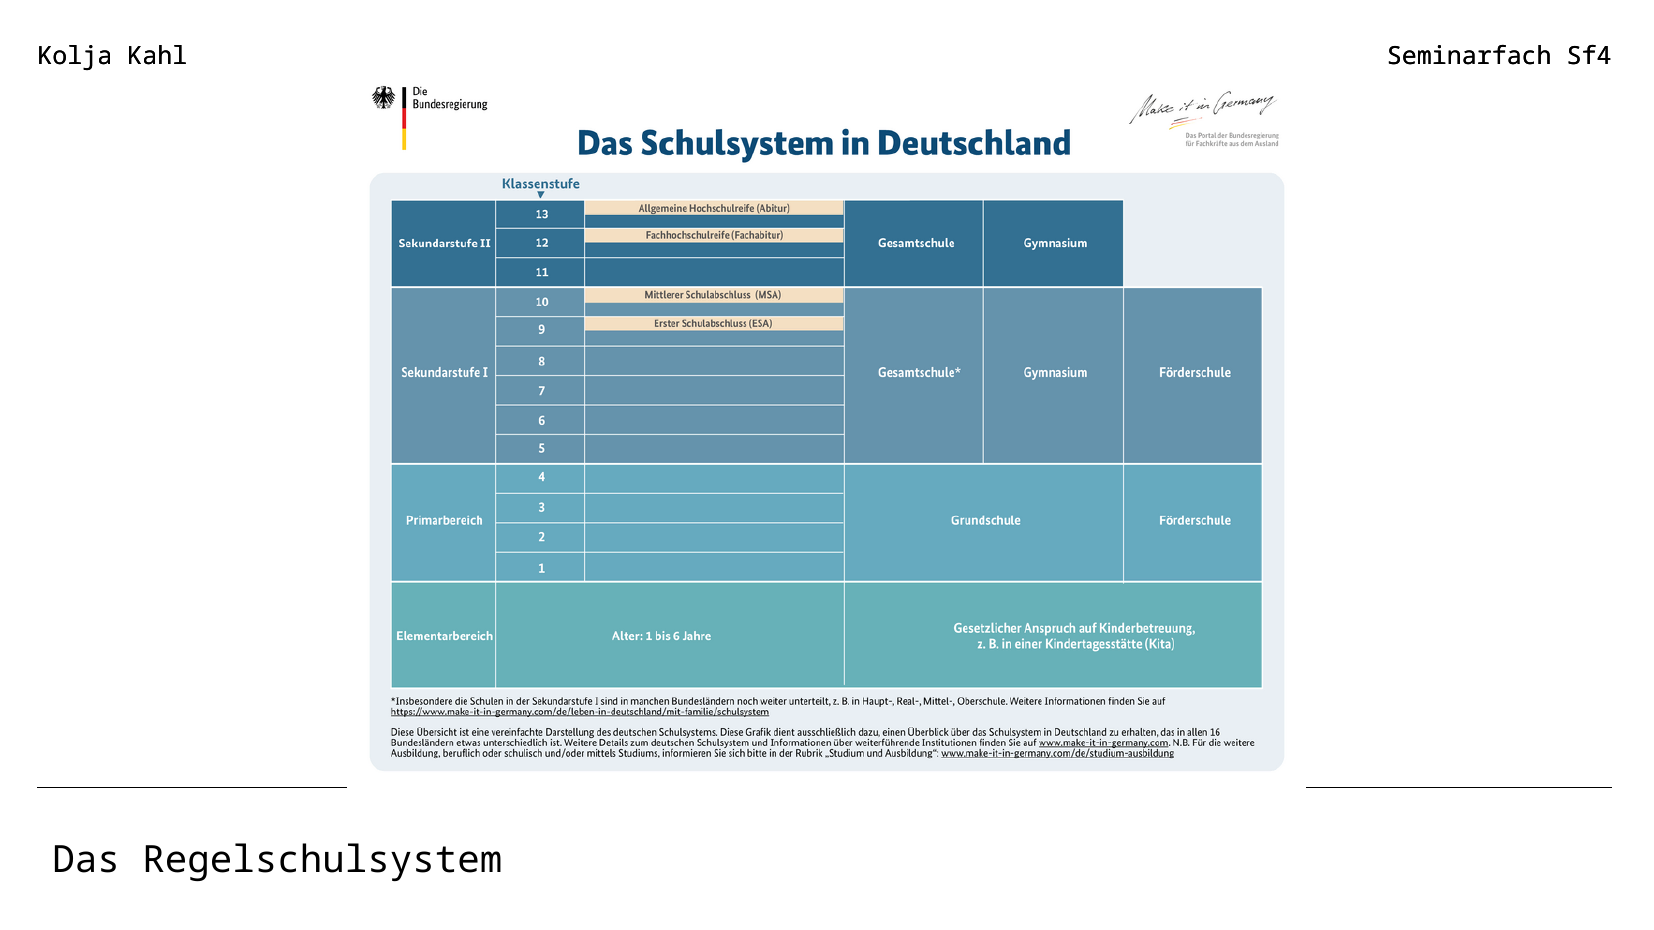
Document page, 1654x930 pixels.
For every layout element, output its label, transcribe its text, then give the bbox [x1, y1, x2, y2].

title Seminarfach Sf4 [1312, 37, 1612, 76]
title Kolja Kahl [37, 37, 225, 76]
picture [347, 63, 1306, 788]
text_box Das Regelschulsystem [37, 825, 536, 890]
